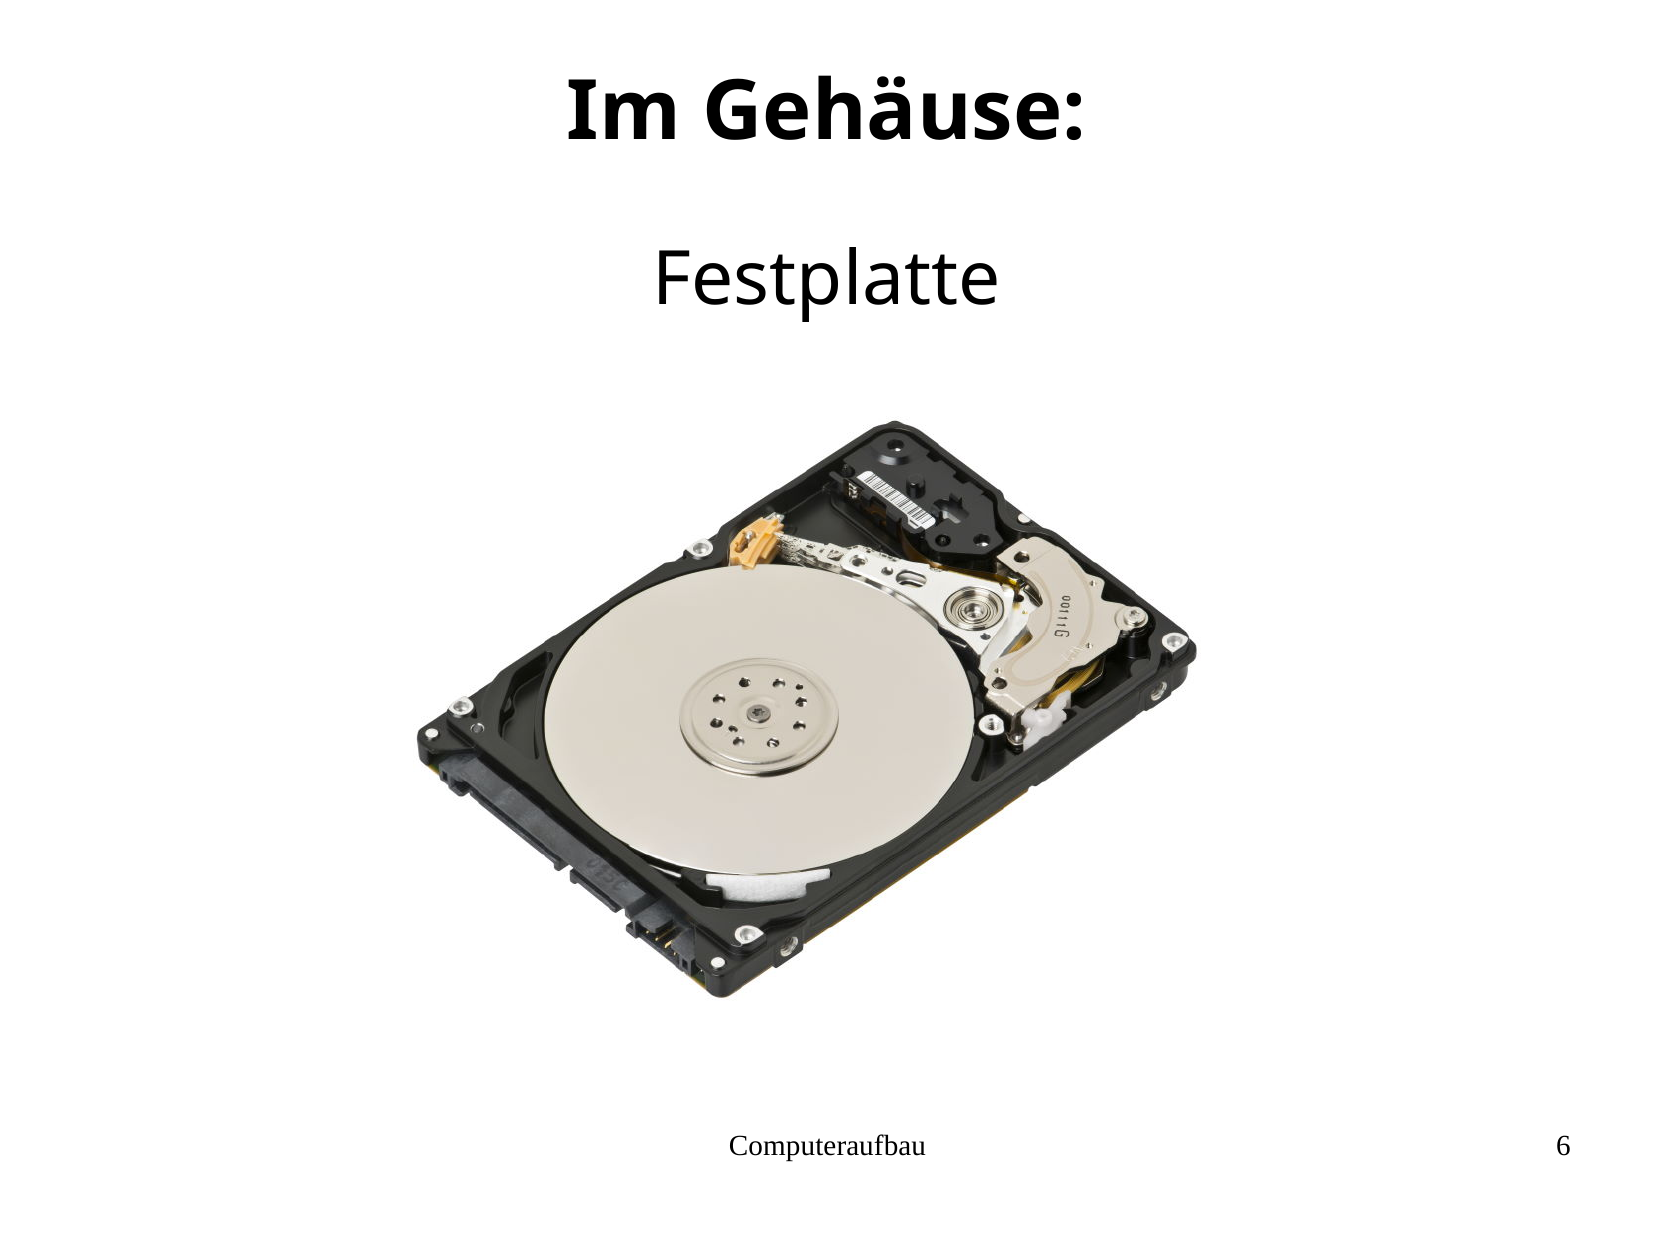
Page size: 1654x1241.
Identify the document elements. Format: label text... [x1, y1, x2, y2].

list Festplatte [82, 224, 1571, 1111]
title Im Gehäuse: [82, 49, 1571, 166]
picture [413, 416, 1201, 1001]
